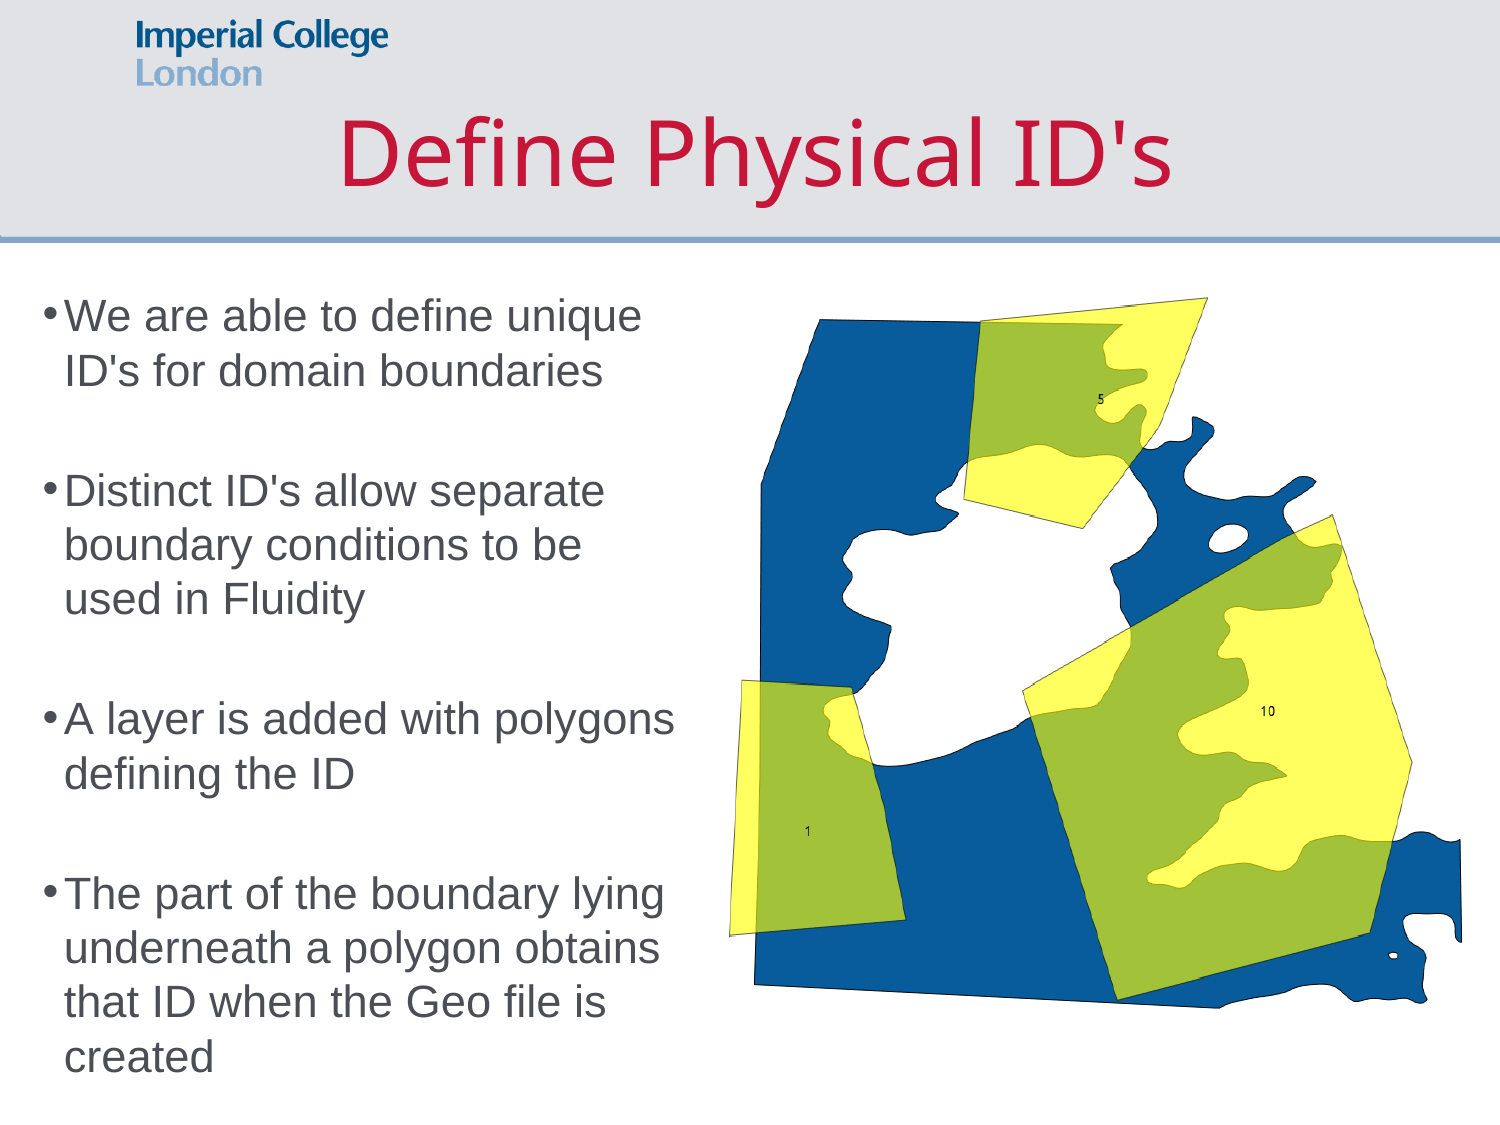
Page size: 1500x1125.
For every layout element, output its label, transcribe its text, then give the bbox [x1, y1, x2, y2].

picture [708, 265, 1475, 1063]
list We are able to define unique ID's for domain boundaries Distinct ID's allow separate boundary conditions to be used in Fluidity A layer is added with polygons defining the ID The part of the boundary lying underneath a polygon obtains that ID when the Geo file is created [0, 286, 680, 1093]
picture [0, 0, 1500, 243]
title Define Physical ID's [137, 94, 1375, 205]
